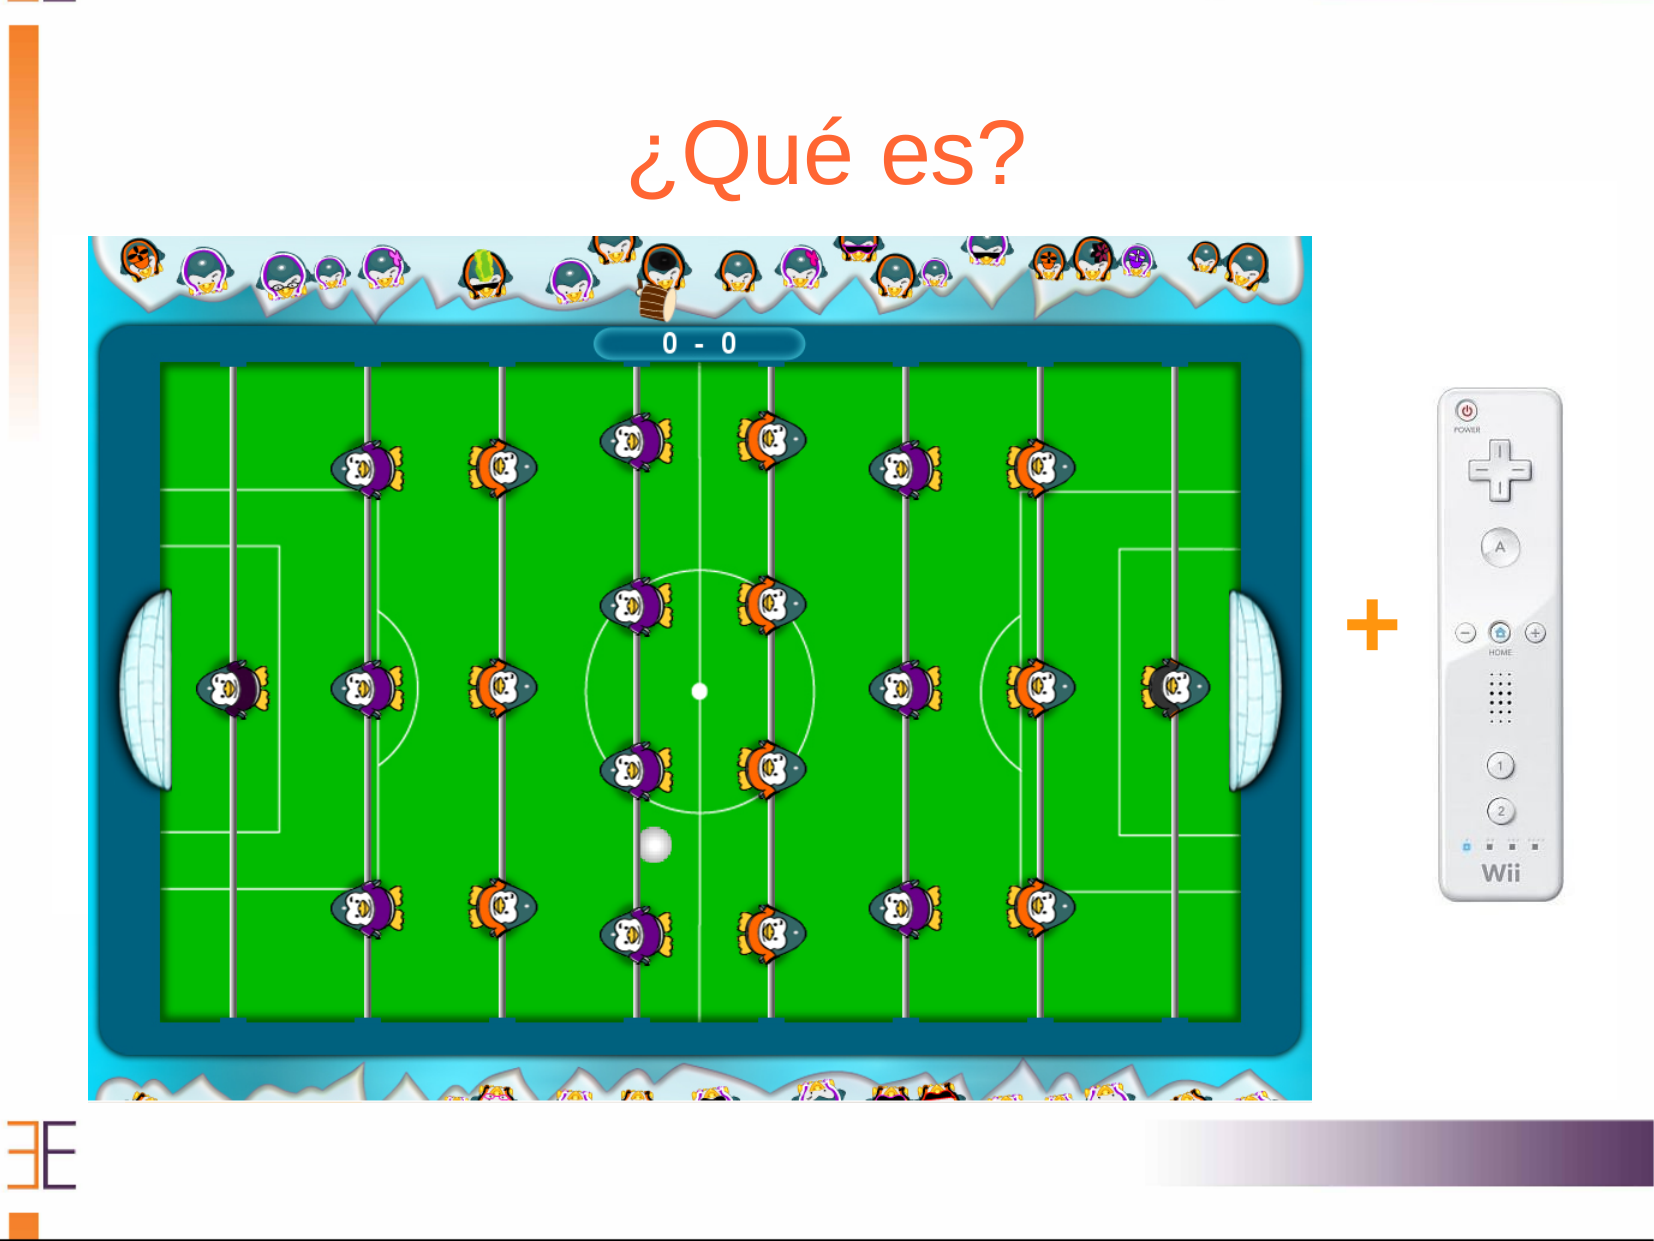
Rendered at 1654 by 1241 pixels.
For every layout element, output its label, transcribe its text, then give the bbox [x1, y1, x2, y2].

picture [0, 0, 1654, 1241]
text_box + [1328, 561, 1447, 688]
title ¿Qué es? [82, 56, 1571, 250]
